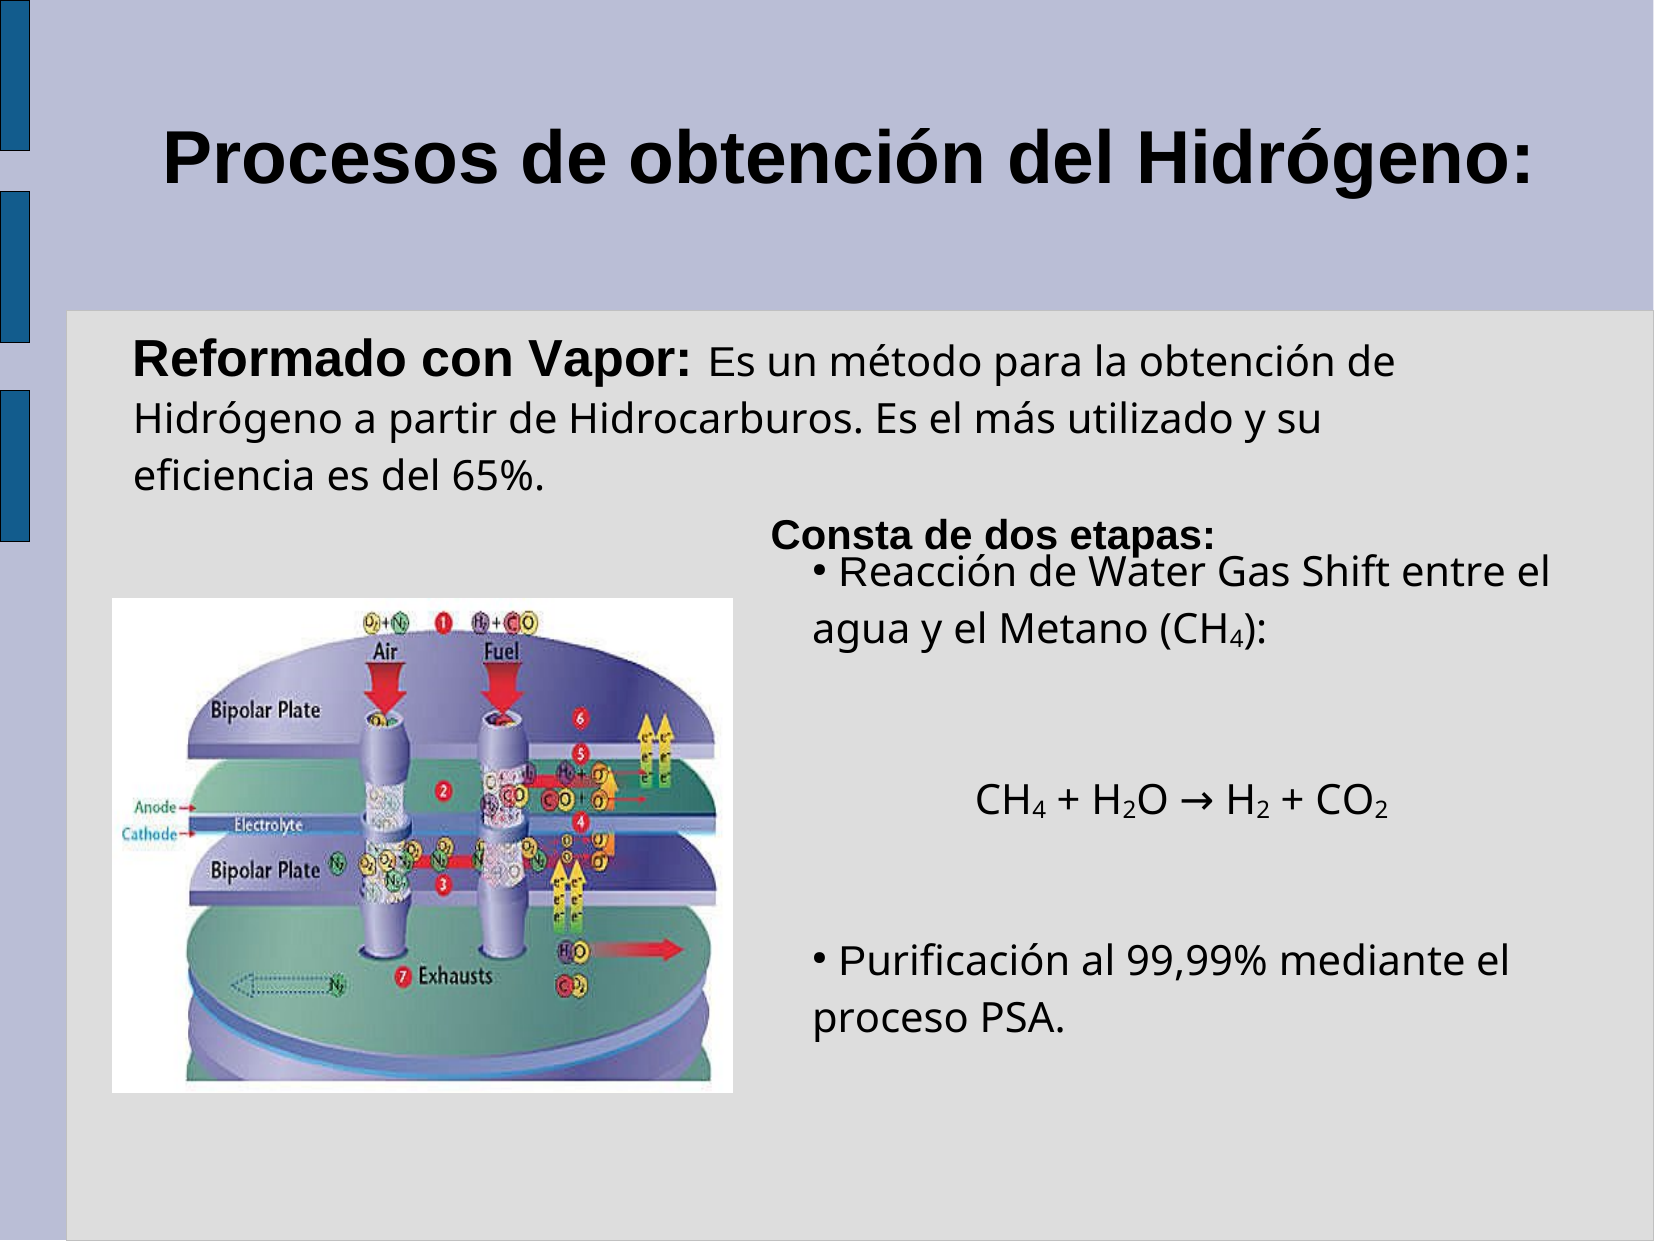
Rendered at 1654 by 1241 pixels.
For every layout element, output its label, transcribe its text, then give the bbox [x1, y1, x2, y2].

text_box Reacción de Water Gas Shift entre el agua y el Metano (CH4): CH4 + H2O → H2 + CO2 Purificación al 99,99% mediante el proceso PSA. [797, 534, 1595, 1241]
text_box Procesos de obtención del Hidrógeno: [147, 108, 1625, 220]
text_box Reformado con Vapor: Es un método para la obtención de Hidrógeno a partir de Hidrocarburos. Es el más utilizado y su eficiencia es del 65%. [118, 322, 1447, 541]
picture [112, 598, 733, 1093]
text_box Consta de dos etapas: [755, 504, 1495, 574]
